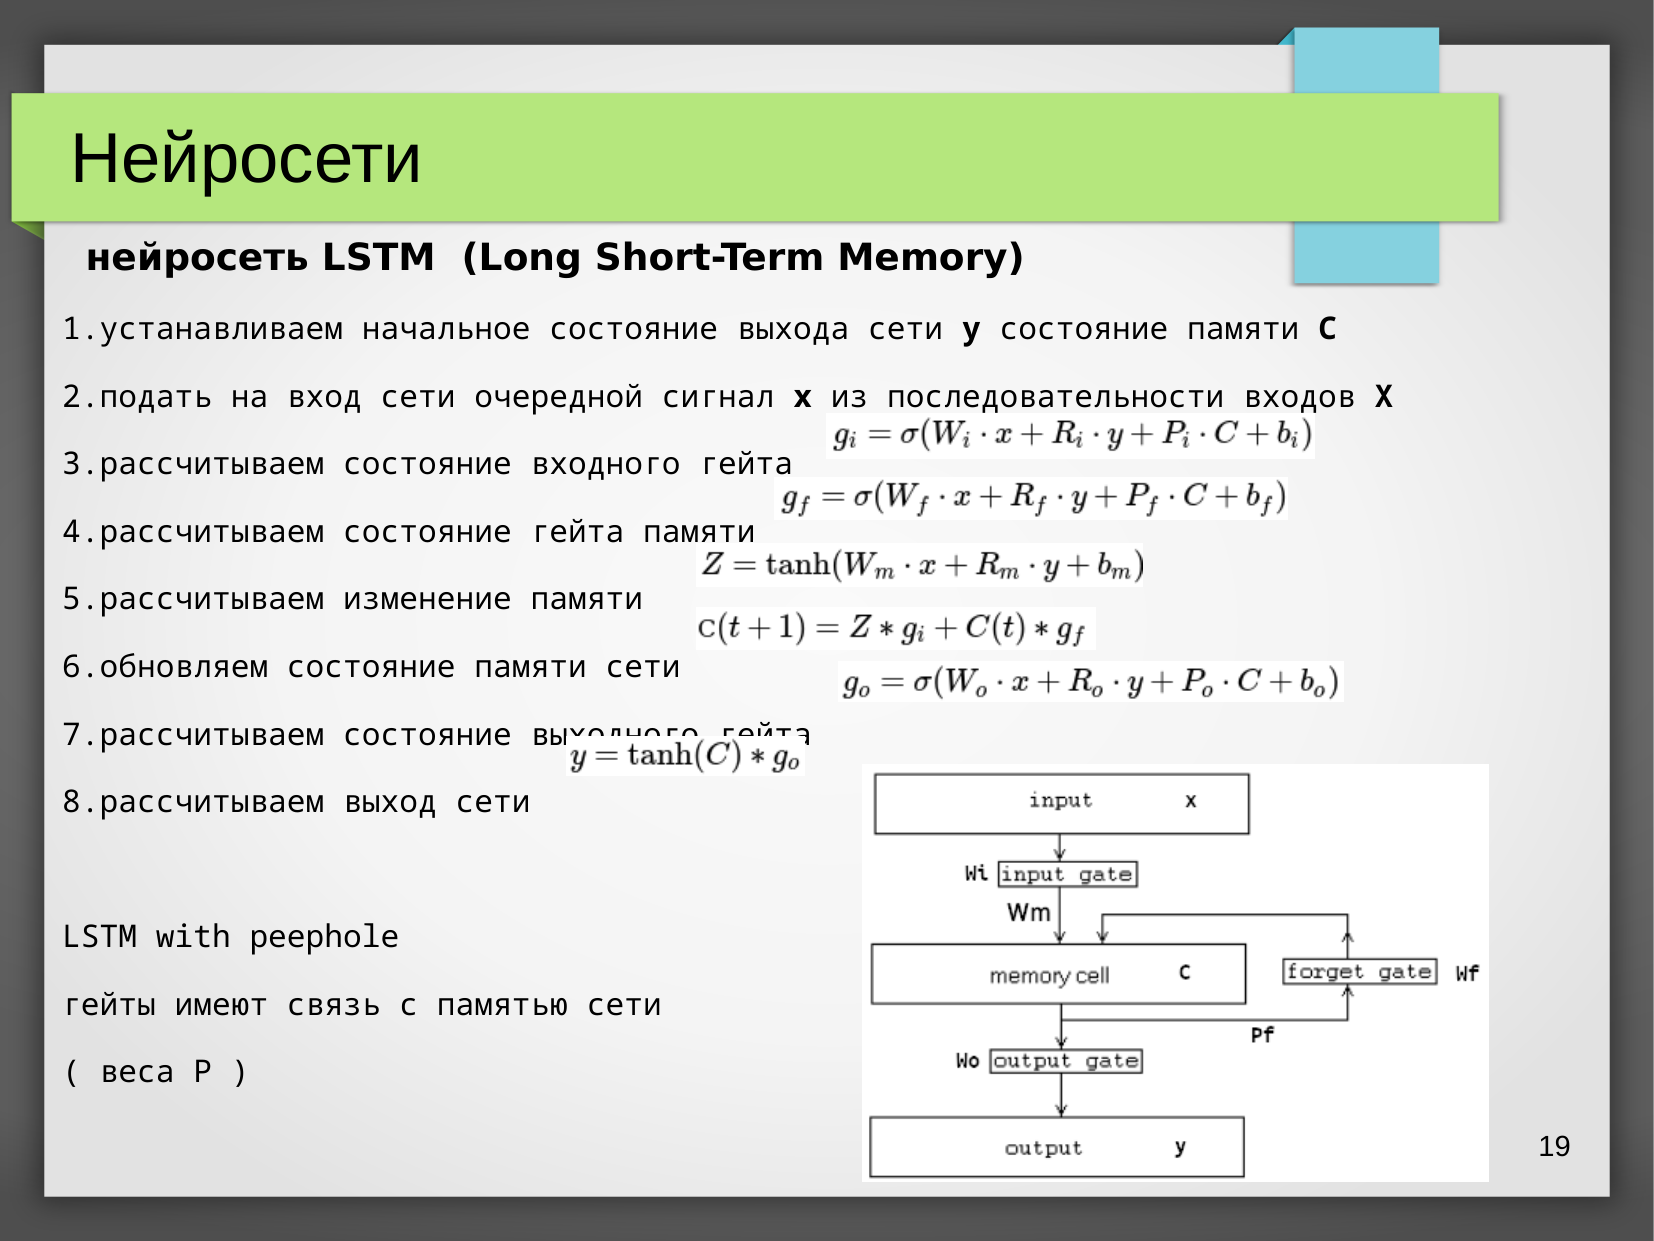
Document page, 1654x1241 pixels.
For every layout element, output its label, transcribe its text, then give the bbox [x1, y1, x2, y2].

text_box нейросеть LSTM (Long Short-Term Memory) [70, 228, 1087, 298]
picture [0, 0, 1654, 1241]
title Нейросети [70, 118, 1205, 199]
text_box 1.устанавливаем начальное состояние выхода сети y состояние памяти C 2.подать на вход сети очередной сигнал x из последовательности входов X 3.рассчитываем состояние входного гейта 4.рассчитываем состояние гейта памяти 5.рассчитываем изменение памяти 6.обновляем состояние памяти сети 7.рассчитываем состояние выходного гейта 8.рассчитываем выход сети LSTM with peephole гейты имеют связь с памятью сети ( веса P ) [47, 298, 1595, 1152]
